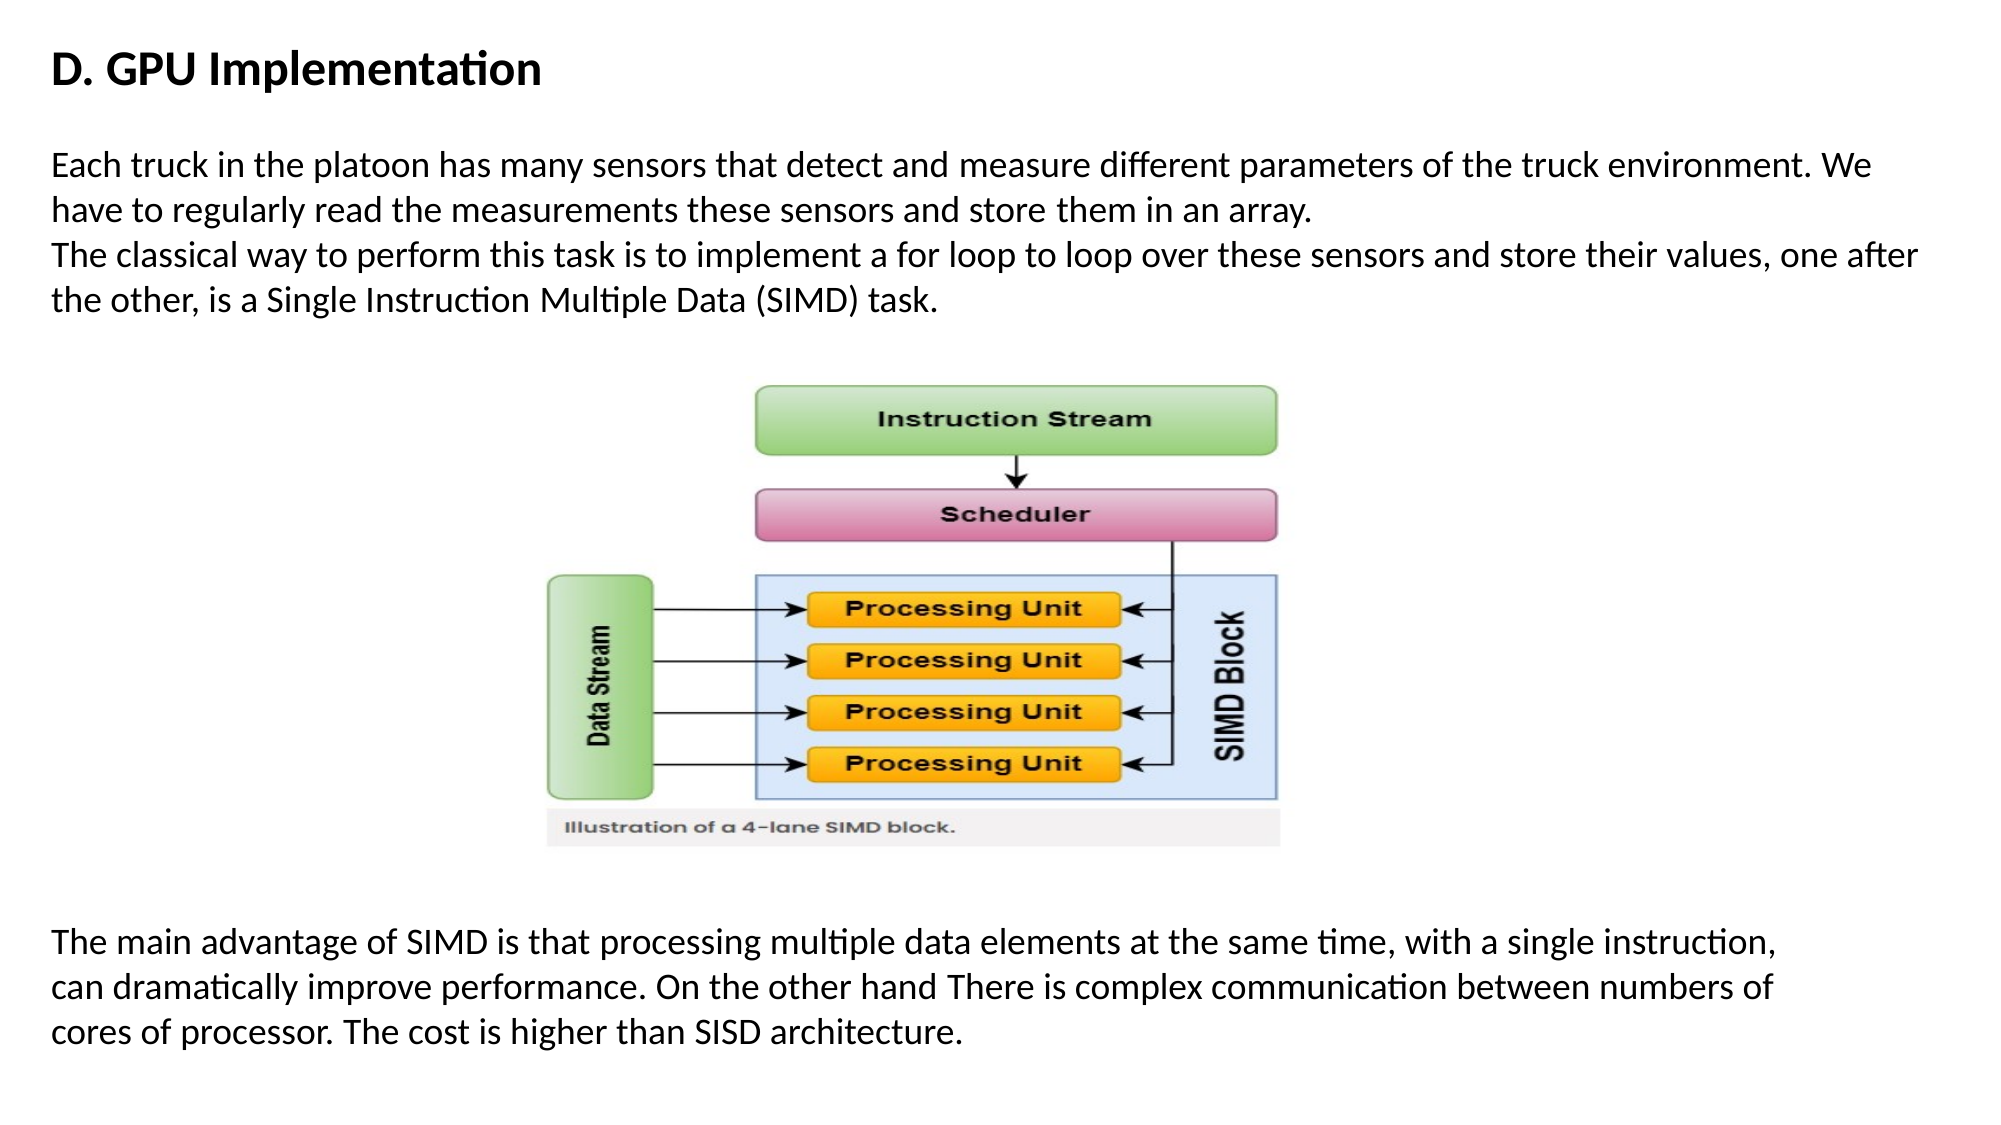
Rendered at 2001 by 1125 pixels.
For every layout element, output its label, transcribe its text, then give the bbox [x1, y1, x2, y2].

text_box The main advantage of SIMD is that processing multiple data elements at the same time, with a single instruction, can dramatically improve performance. On the other hand There is complex communication between numbers of cores of processor. The cost is higher than SISD architecture. [36, 909, 1800, 1062]
picture [407, 376, 1447, 874]
text_box D. GPU Implementation Each truck in the platoon has many sensors that detect and measure different parameters of the truck environment. We have to regularly read the measurements these sensors and store them in an array. The classical way to perform this task is to implement a for loop to loop over these sensors and store their values, one after the other, is a Single Instruction Multiple Data (SIMD) task. [36, 27, 1967, 649]
